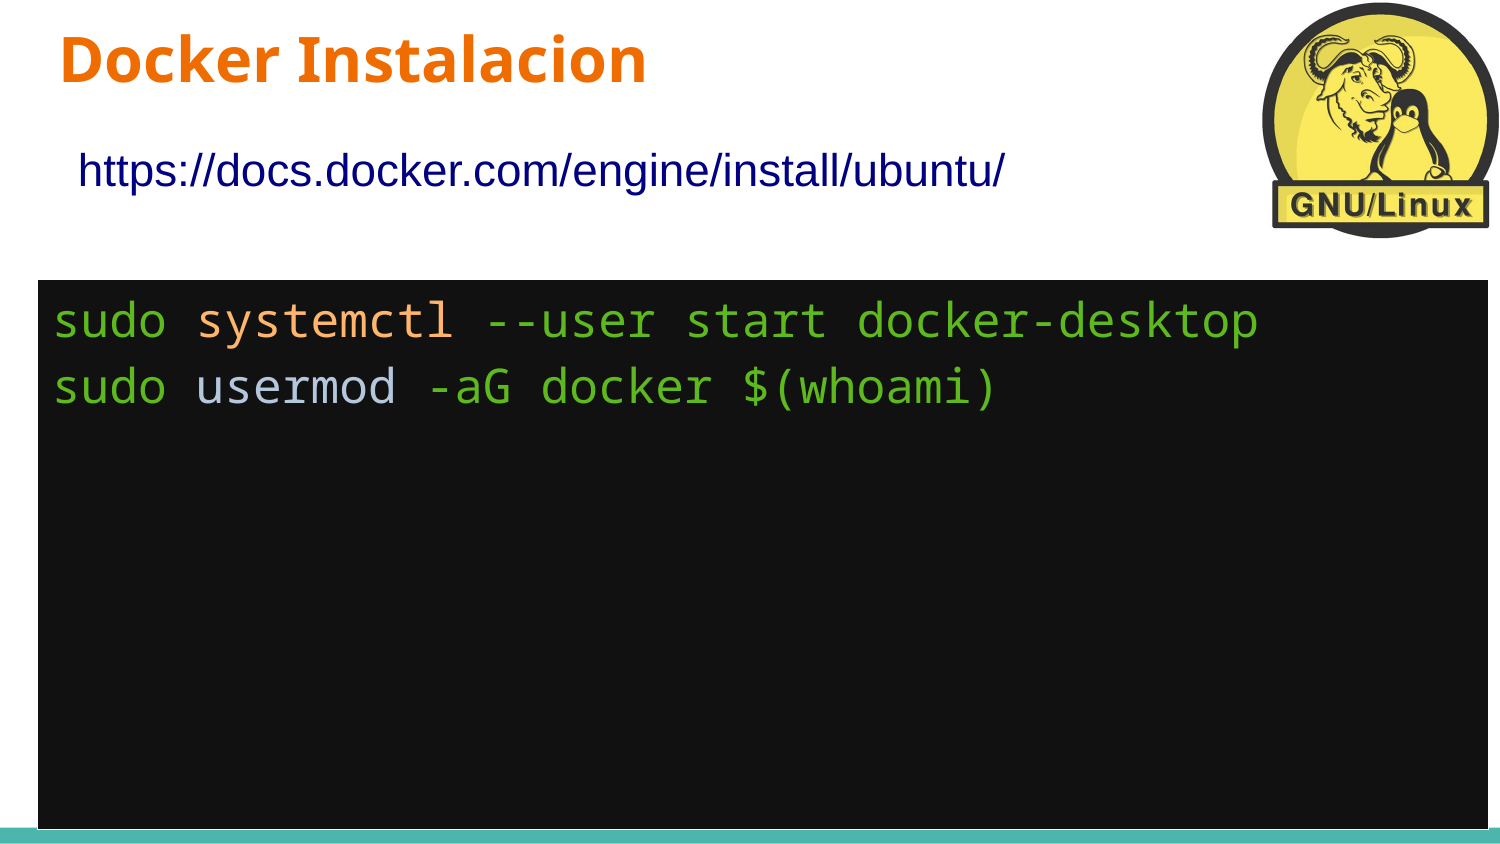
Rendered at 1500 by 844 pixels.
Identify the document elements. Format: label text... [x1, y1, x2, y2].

picture [1260, 0, 1500, 240]
table_header sudo systemctl --user start docker-desktop sudo usermod -aG docker $(whoami) [38, 280, 1488, 829]
text_box https://docs.docker.com/engine/install/ubuntu/ [63, 137, 1216, 214]
title Docker Instalacion [43, 0, 1260, 116]
